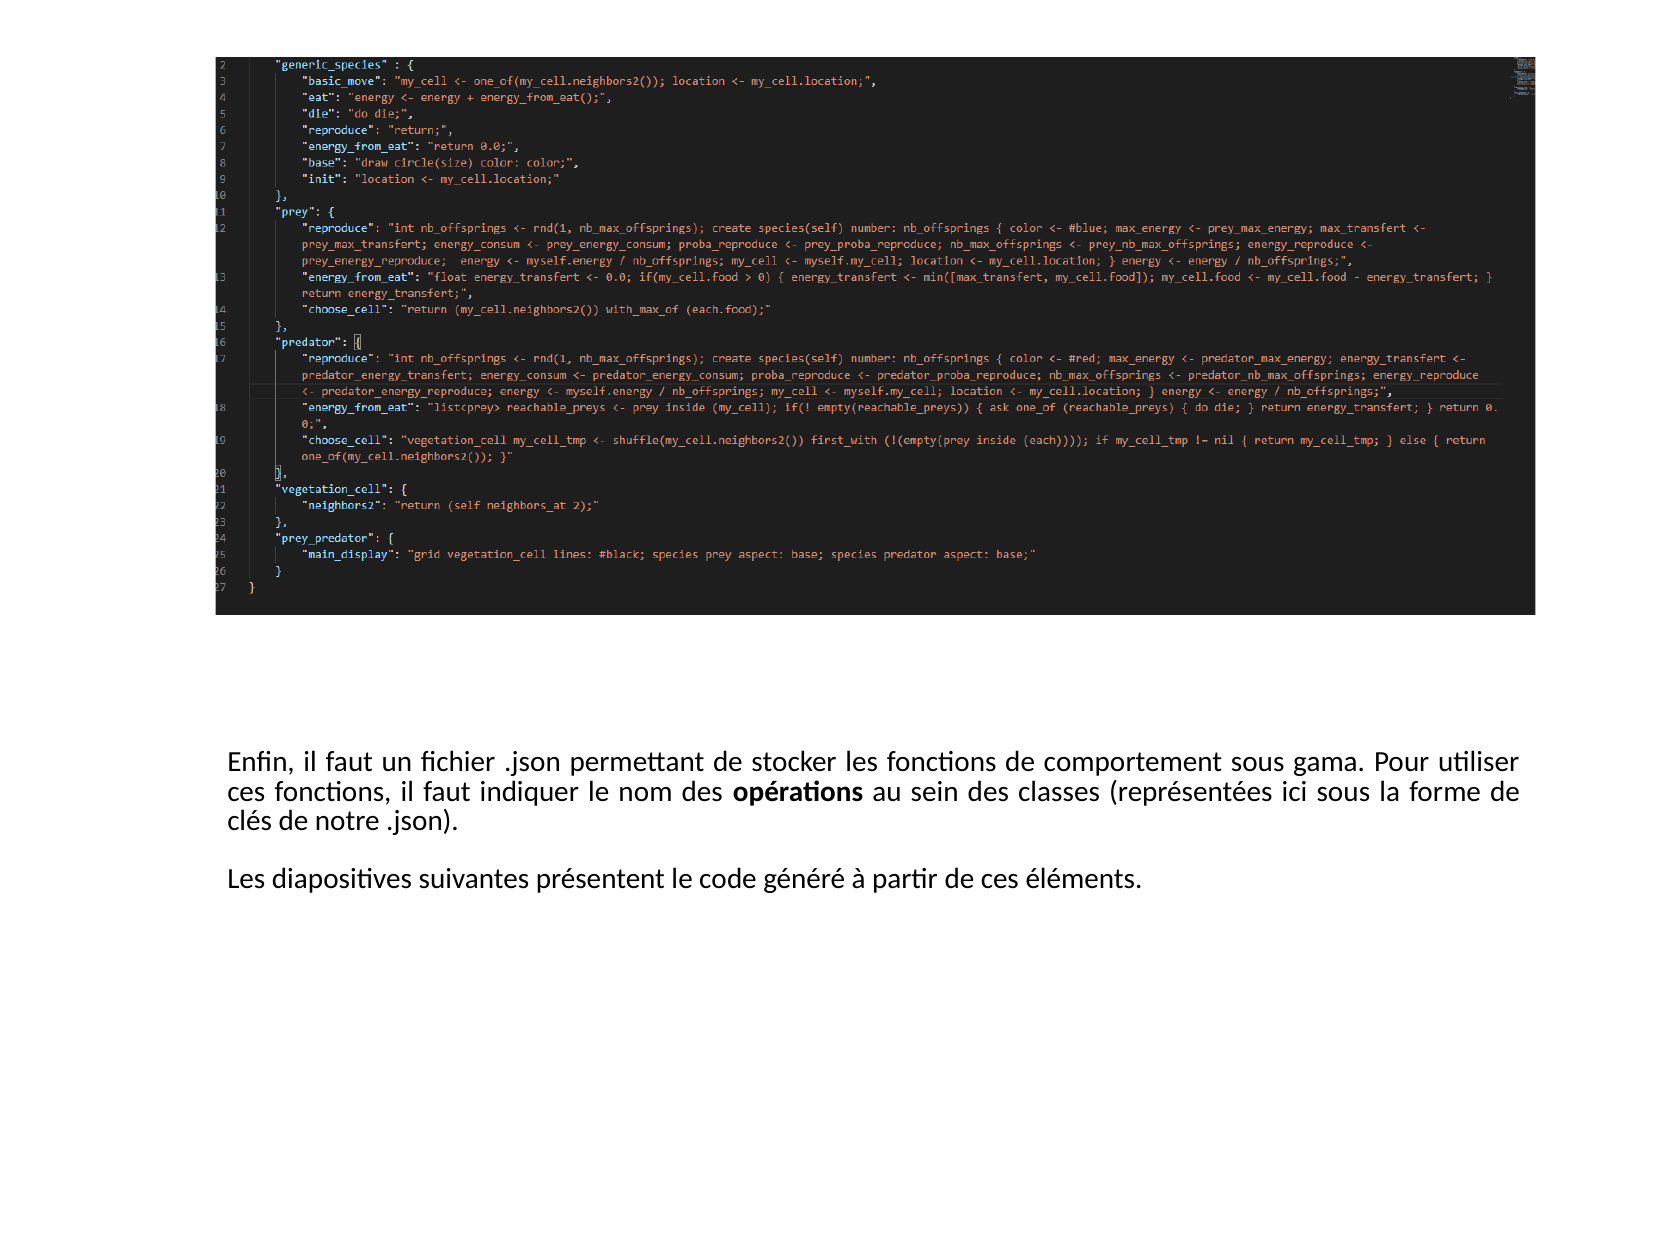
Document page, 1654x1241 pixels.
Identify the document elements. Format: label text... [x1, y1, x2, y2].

text_box Enfin, il faut un fichier .json permettant de stocker les fonctions de comportement sous gama. Pour utiliser ces fonctions, il faut indiquer le nom des opérations au sein des classes (représentées ici sous la forme de clés de notre .json). Les diapositives suivantes présentent le code généré à partir de ces éléments. [212, 742, 1536, 1004]
picture [215, 57, 1536, 615]
